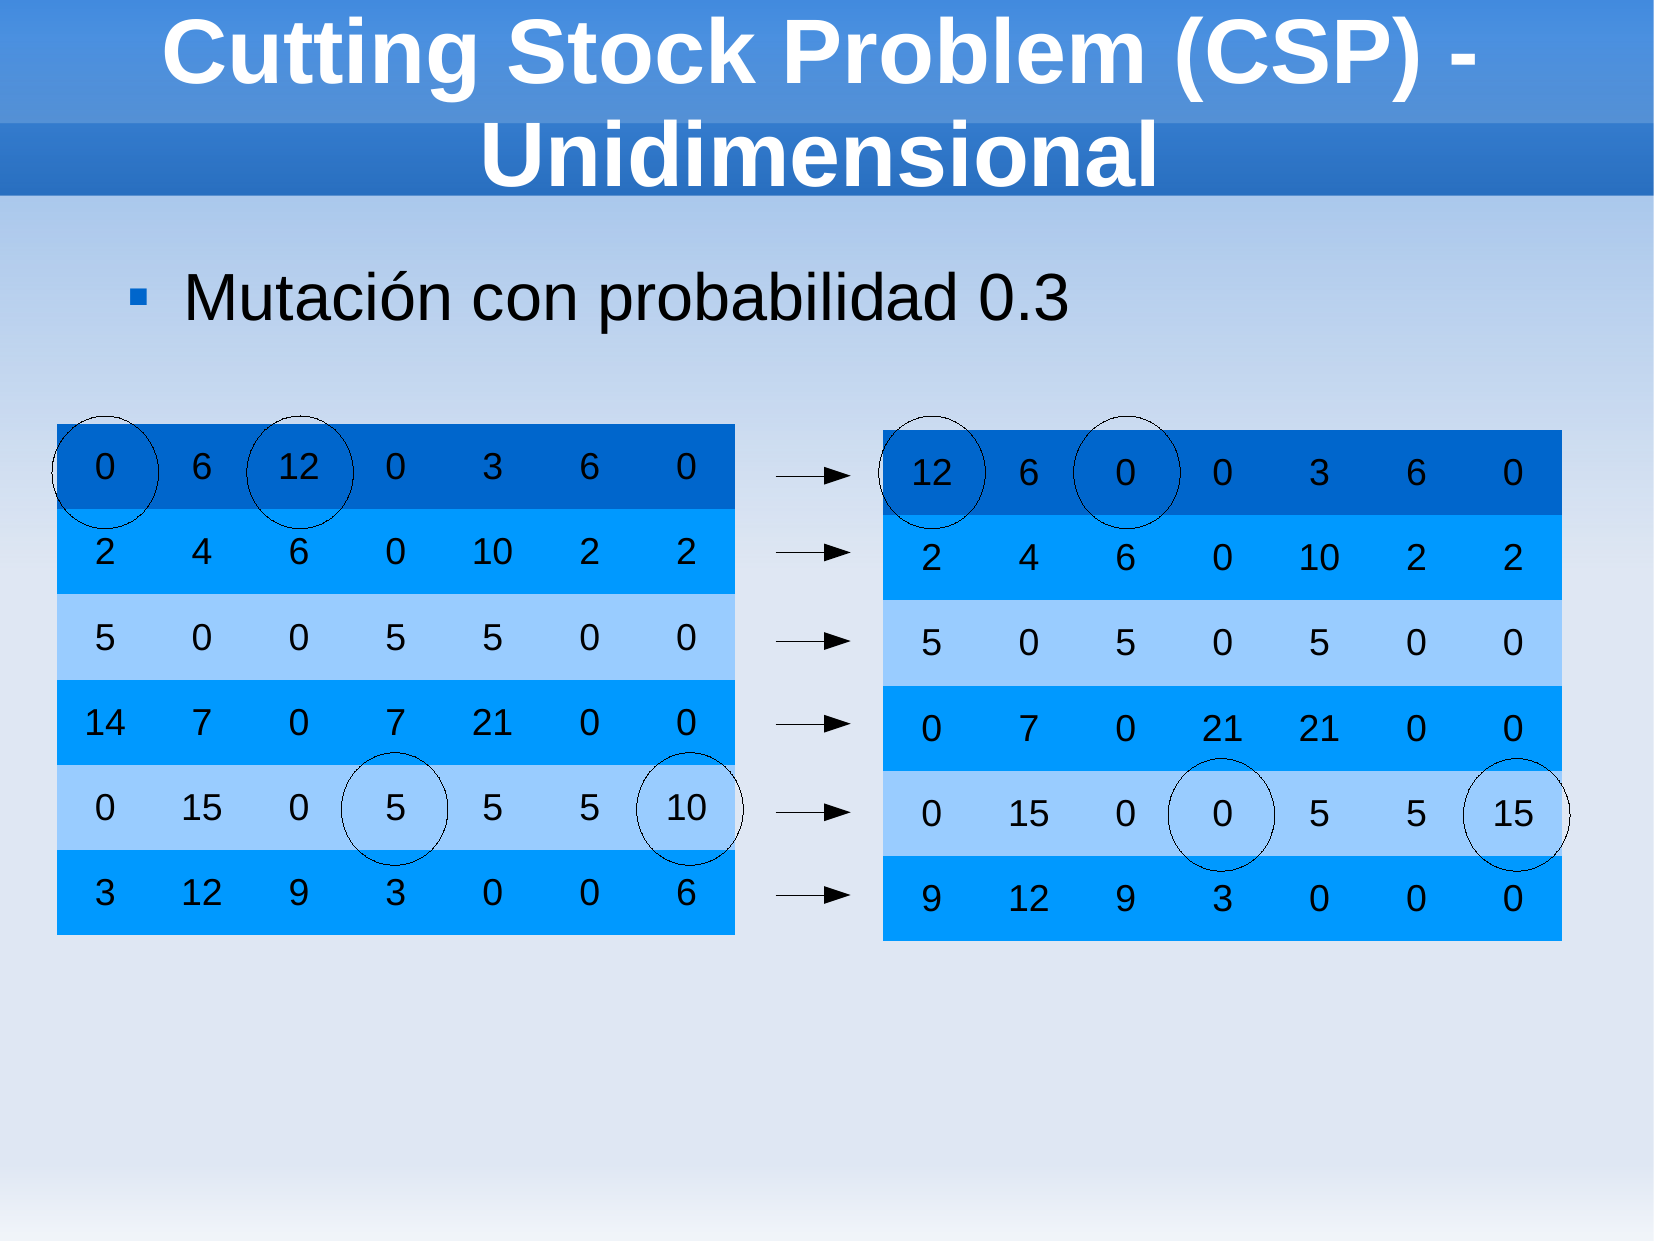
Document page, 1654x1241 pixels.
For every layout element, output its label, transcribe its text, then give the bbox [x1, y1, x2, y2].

table_cell 0 [1174, 600, 1271, 686]
table_cell 12 [154, 850, 250, 935]
table_cell 0 [1368, 856, 1465, 941]
table_cell 7 [980, 686, 1077, 771]
table_cell 3 [347, 850, 444, 935]
title Cutting Stock Problem (CSP) - Unidimensional [76, 1, 1565, 207]
table_cell 5 [347, 594, 444, 680]
table_cell 5 [444, 594, 541, 680]
table_cell 0 [1077, 771, 1174, 856]
table_cell 12 [980, 856, 1077, 941]
table_cell 0 [154, 594, 250, 680]
table_cell 15 [154, 765, 250, 850]
table_header 6 [1368, 430, 1465, 515]
table_cell 2 [1465, 515, 1562, 600]
table_cell 0 [1368, 600, 1465, 686]
table_cell 0 [250, 594, 347, 680]
table_header 12 [883, 430, 980, 515]
table_cell 5 [347, 765, 444, 850]
table_cell 0 [1368, 686, 1465, 771]
table_cell 0 [250, 680, 347, 765]
table_cell 9 [250, 850, 347, 935]
table_cell 5 [1368, 771, 1465, 856]
table_cell 6 [1077, 515, 1174, 600]
picture [0, 0, 1654, 1241]
table_cell 9 [1077, 856, 1174, 941]
table_cell 0 [250, 765, 347, 850]
table_cell 15 [1465, 771, 1562, 856]
table_cell 0 [980, 600, 1077, 686]
table_header 0 [57, 424, 154, 509]
table_cell 5 [1271, 771, 1368, 856]
table_cell 5 [883, 600, 980, 686]
table_cell 10 [638, 765, 735, 850]
table_cell 2 [638, 509, 735, 594]
table_header 0 [1174, 430, 1271, 515]
table_cell 3 [1174, 856, 1271, 941]
table_header 6 [541, 424, 638, 509]
table_cell 0 [1174, 515, 1271, 600]
list Mutación con probabilidad 0.3 [112, 260, 1576, 1198]
table_header 3 [444, 424, 541, 509]
table_cell 7 [347, 680, 444, 765]
table_cell 5 [1271, 600, 1368, 686]
table_cell 2 [541, 509, 638, 594]
table_cell 0 [541, 680, 638, 765]
table_cell 10 [444, 509, 541, 594]
table_cell 2 [1368, 515, 1465, 600]
table_cell 14 [57, 680, 154, 765]
table_cell 10 [1271, 515, 1368, 600]
table_cell 21 [444, 680, 541, 765]
table_header 6 [154, 424, 250, 509]
table_header 0 [1077, 430, 1174, 515]
table_cell 6 [250, 509, 347, 594]
table_cell 7 [154, 680, 250, 765]
table_cell 21 [1174, 686, 1271, 771]
table_cell 5 [1077, 600, 1174, 686]
table_cell 15 [980, 771, 1077, 856]
table_cell 4 [154, 509, 250, 594]
table_cell 2 [57, 509, 154, 594]
table_cell 0 [1174, 771, 1271, 856]
table_cell 3 [57, 850, 154, 935]
table_cell 2 [883, 515, 980, 600]
table_header 0 [1465, 430, 1562, 515]
table_cell 0 [541, 594, 638, 680]
table_cell 0 [541, 850, 638, 935]
table_header 12 [250, 424, 347, 509]
table_header 0 [347, 424, 444, 509]
table_cell 4 [980, 515, 1077, 600]
table_cell 0 [444, 850, 541, 935]
table_cell 6 [638, 850, 735, 935]
table_header 3 [1271, 430, 1368, 515]
table_cell 21 [1271, 686, 1368, 771]
table_cell 9 [883, 856, 980, 941]
table_cell 0 [638, 680, 735, 765]
table_cell 5 [541, 765, 638, 850]
table_cell 0 [57, 765, 154, 850]
table_cell 5 [444, 765, 541, 850]
table_header 6 [980, 430, 1077, 515]
table_cell 0 [883, 686, 980, 771]
table_cell 0 [347, 509, 444, 594]
table_cell 0 [1271, 856, 1368, 941]
table_cell 5 [57, 594, 154, 680]
table_cell 0 [1465, 856, 1562, 941]
table_cell 0 [638, 594, 735, 680]
table_cell 0 [1465, 686, 1562, 771]
table_cell 0 [1465, 600, 1562, 686]
table_header 0 [638, 424, 735, 509]
table_cell 0 [1077, 686, 1174, 771]
table_cell 0 [883, 771, 980, 856]
